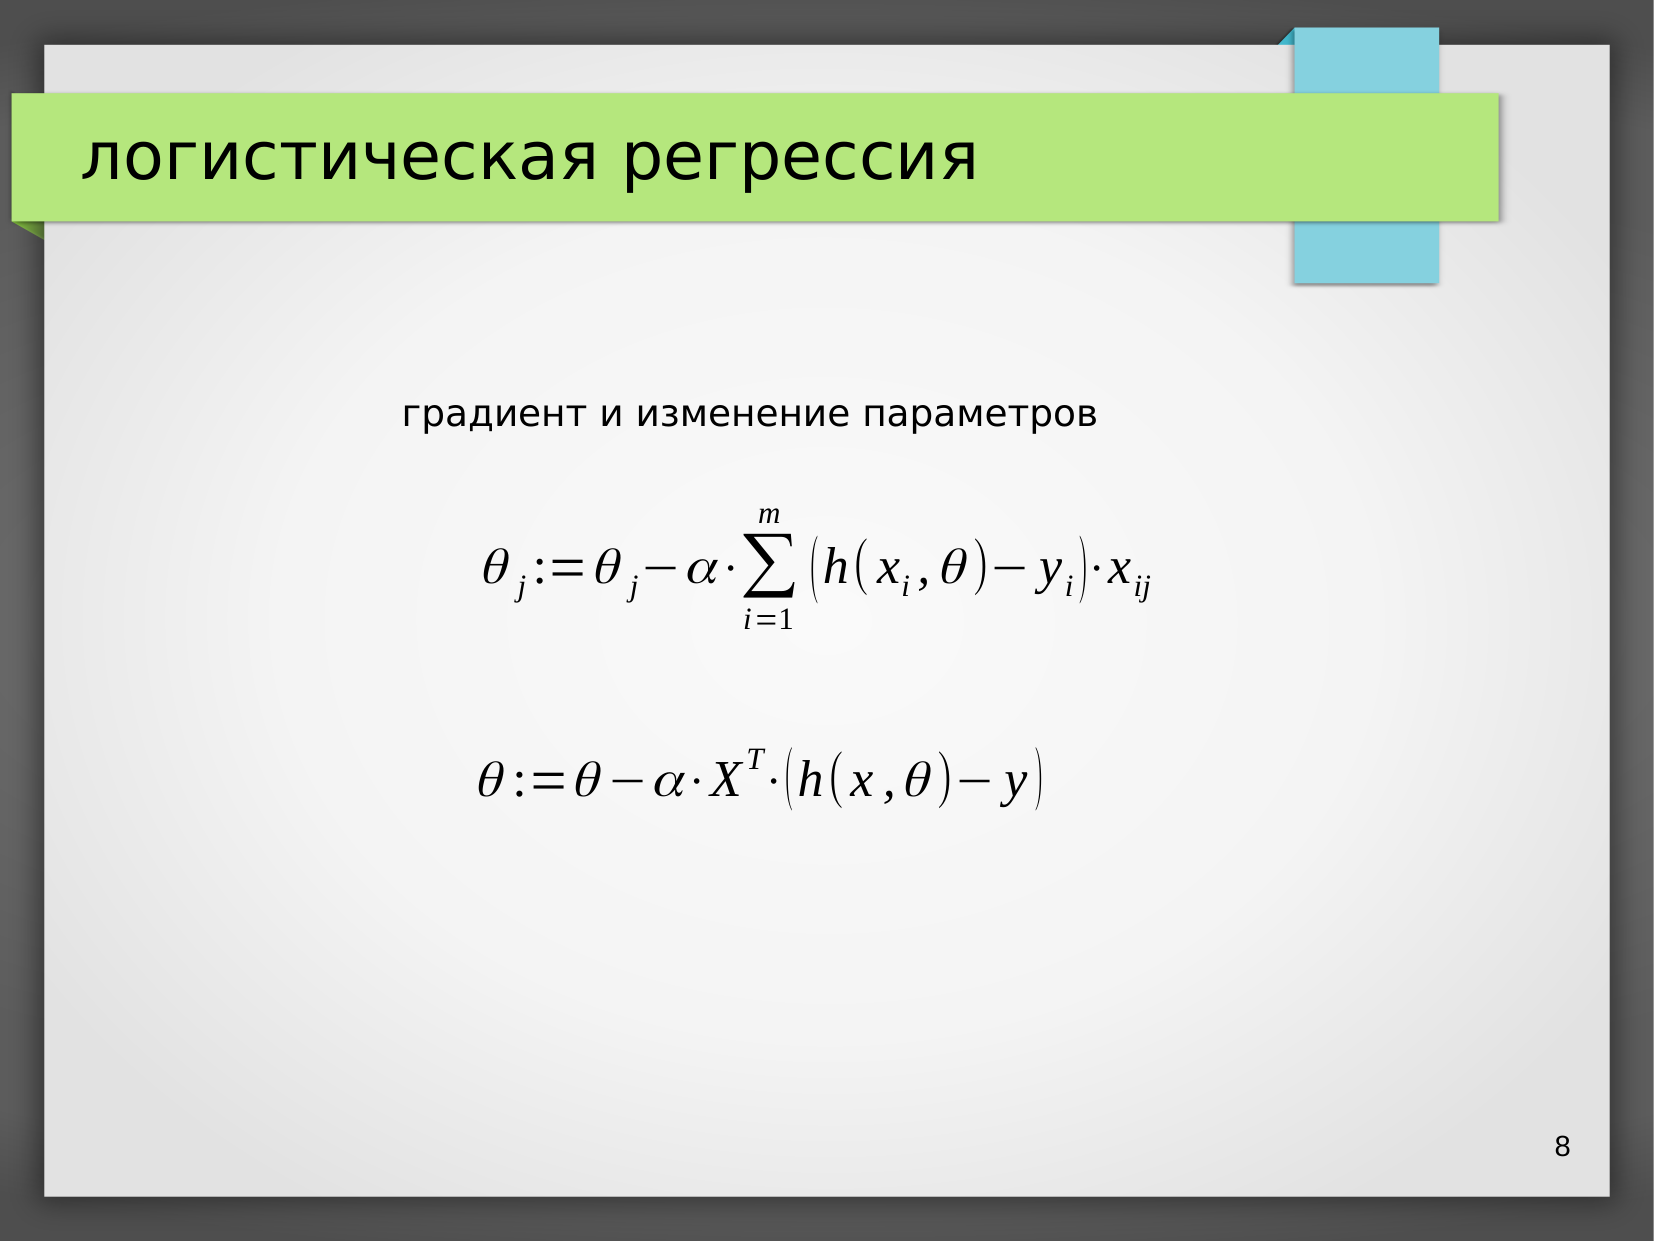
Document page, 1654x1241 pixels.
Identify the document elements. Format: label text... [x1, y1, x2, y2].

chart [466, 742, 1050, 815]
title градиент и изменение параметров [401, 377, 1205, 449]
picture [0, 0, 1654, 1241]
chart [471, 496, 1158, 637]
title логистическая регрессия [80, 108, 1463, 205]
